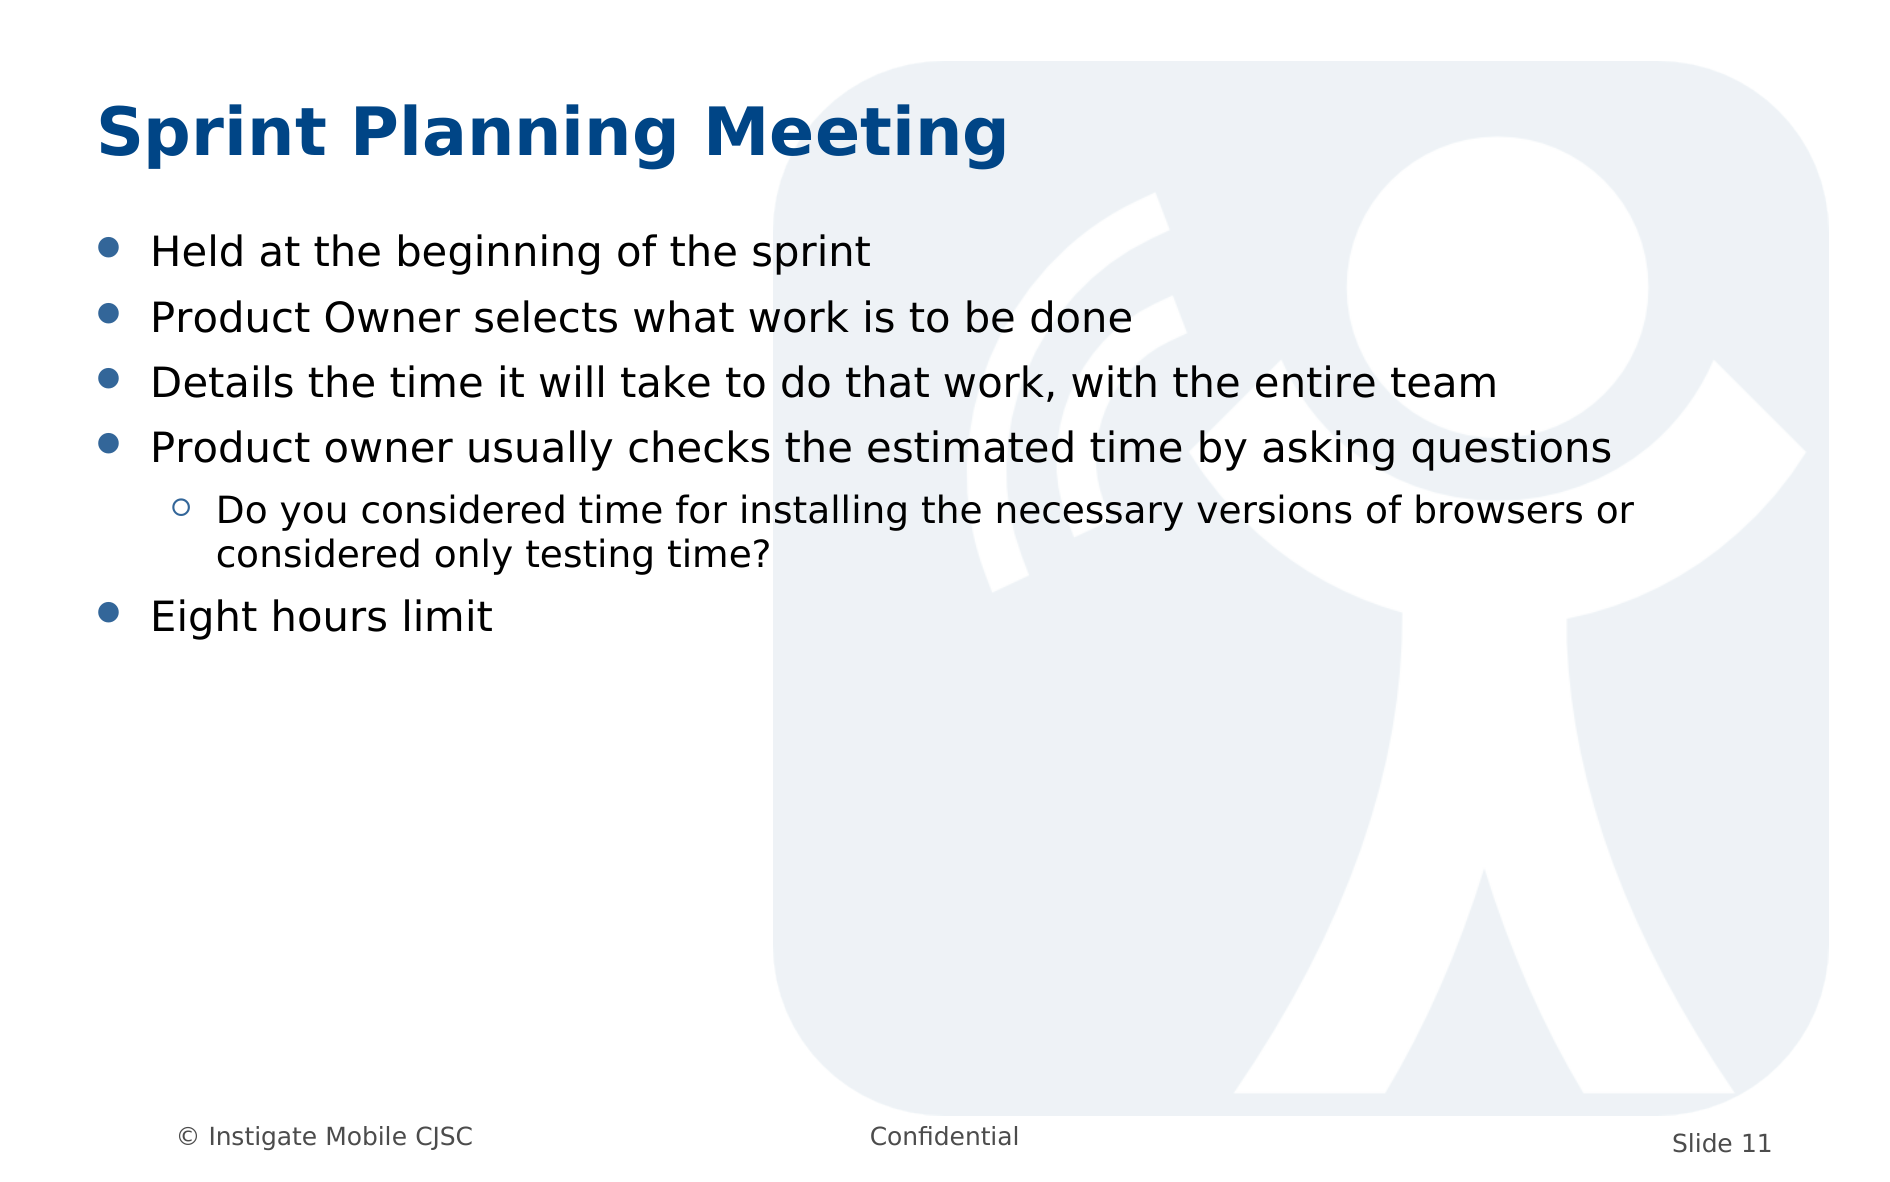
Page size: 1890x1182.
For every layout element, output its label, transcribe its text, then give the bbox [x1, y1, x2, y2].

list Held at the beginning of the sprint Product Owner selects what work is to be done Details the time it will take to do that work, with the entire team Product owner usually checks the estimated time by asking questions Do you considered time for installing the necessary versions of browsers or considered only testing time? Eight hours limit [95, 228, 1795, 914]
title Sprint Planning Meeting [96, 47, 1794, 217]
